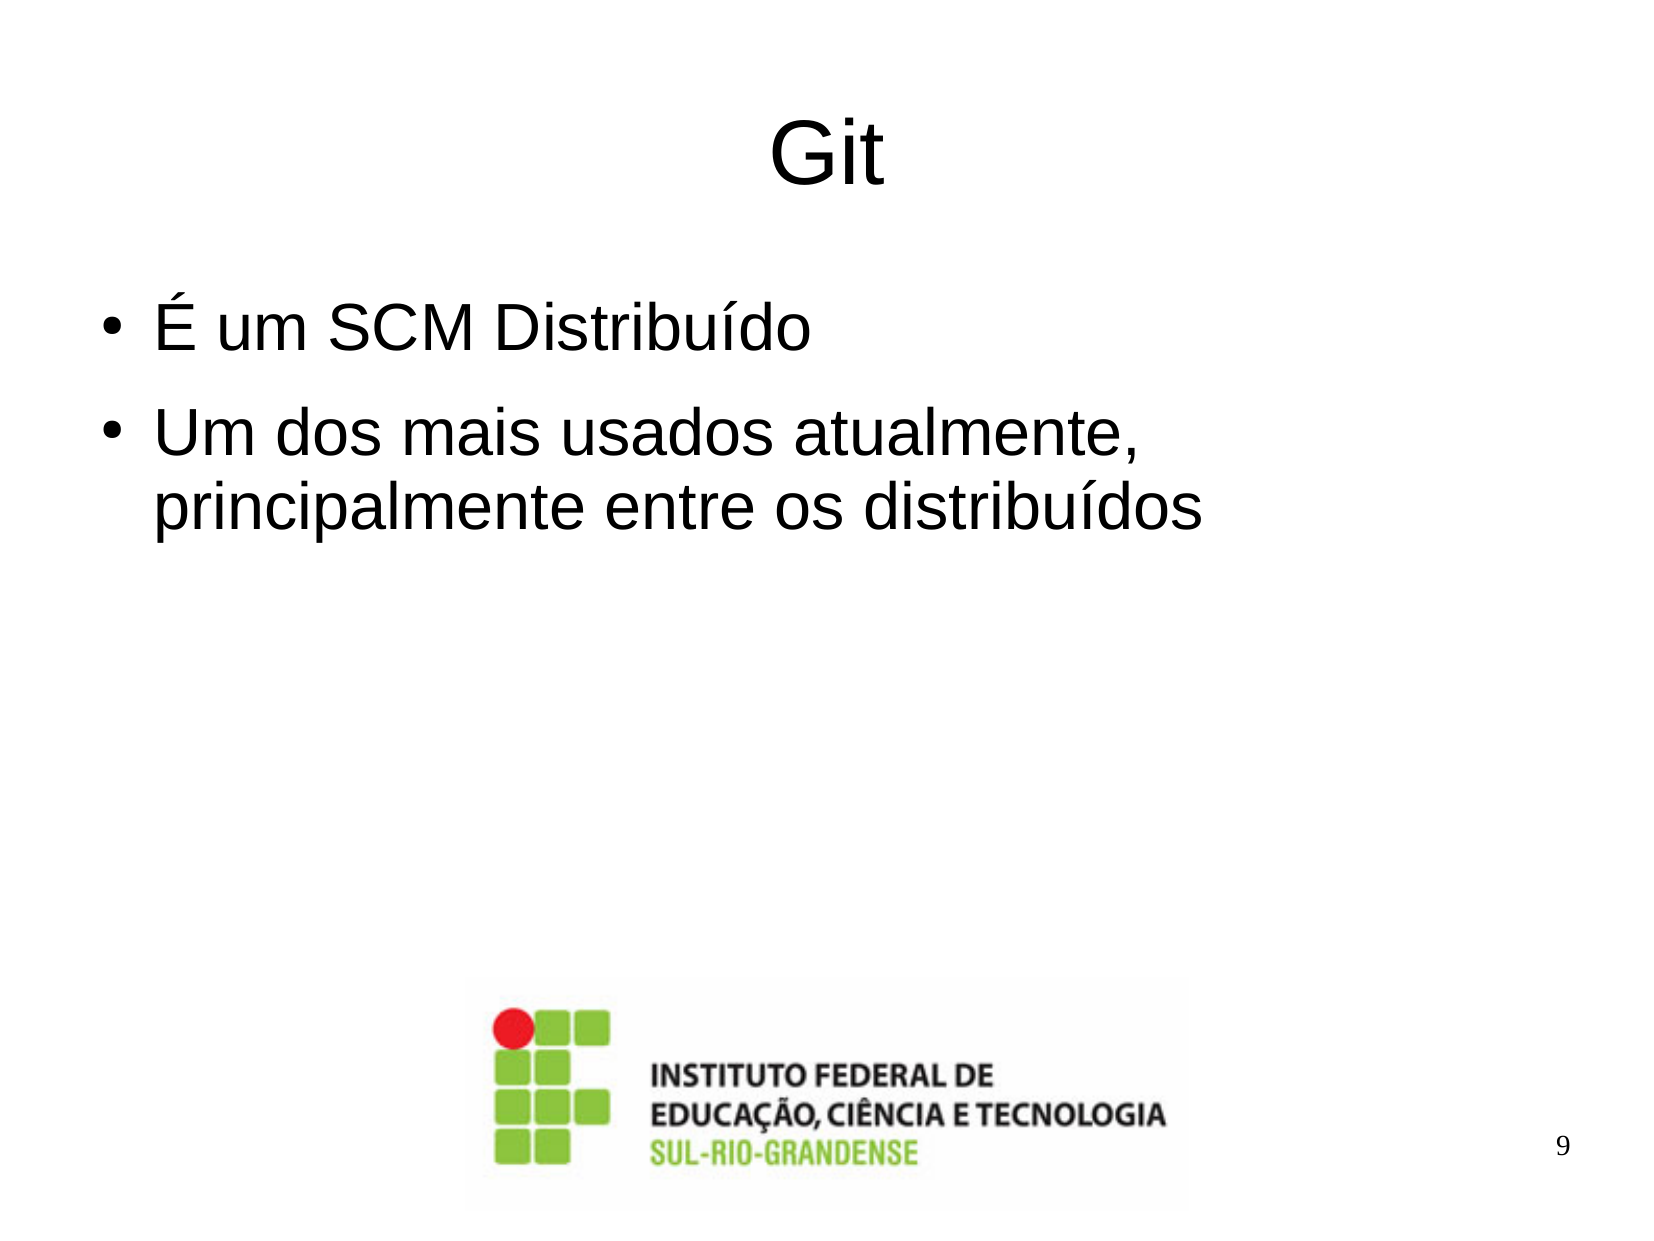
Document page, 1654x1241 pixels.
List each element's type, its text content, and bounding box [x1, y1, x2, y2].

picture [465, 1094, 1189, 1211]
title Git [82, 56, 1571, 250]
list É um SCM Distribuído Um dos mais usados atualmente, principalmente entre os distribuídos [82, 290, 1571, 1094]
